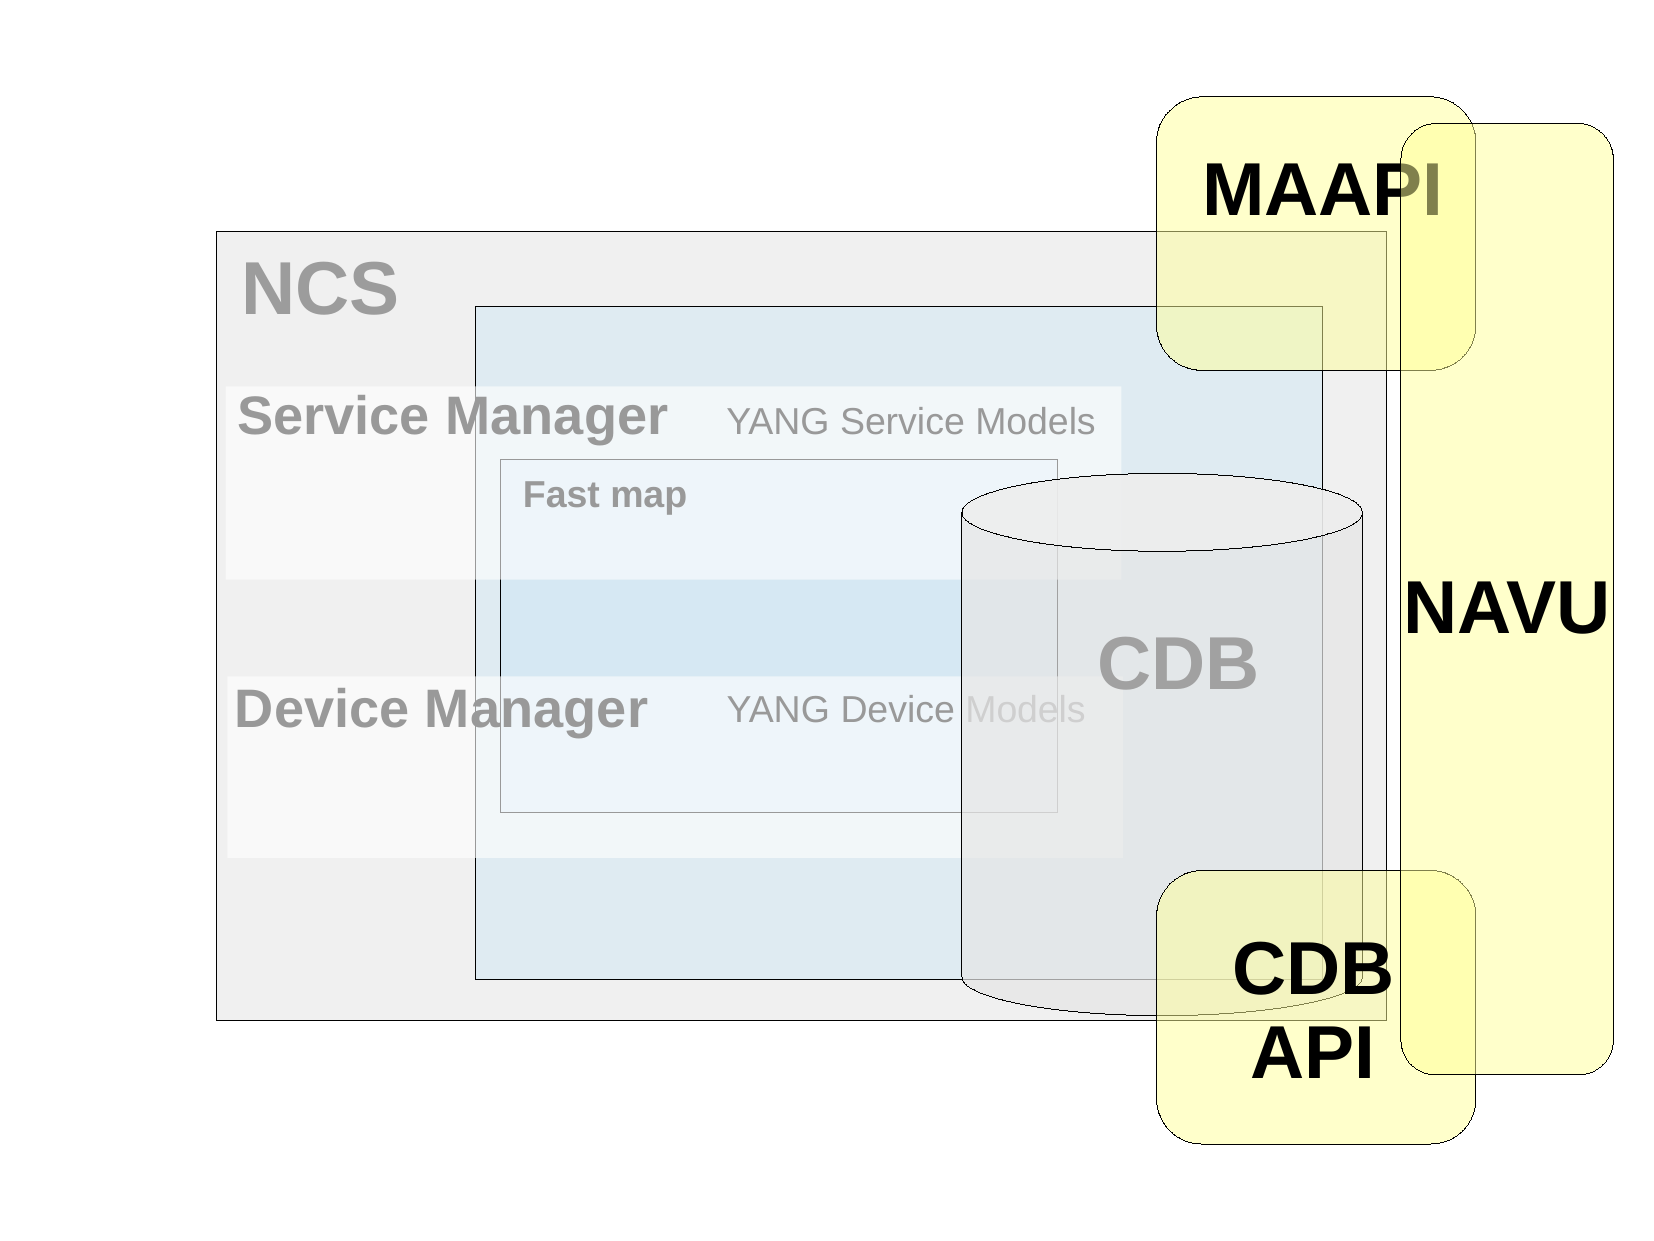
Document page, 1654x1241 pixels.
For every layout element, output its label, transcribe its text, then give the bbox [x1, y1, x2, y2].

text_box [216, 96, 1614, 1145]
text_box Device Manager [220, 670, 663, 747]
text_box CDB API [1217, 919, 1429, 1102]
text_box Service Manager [222, 378, 683, 454]
text_box MAAPI [1187, 139, 1406, 239]
text_box NAVU [1389, 558, 1626, 658]
